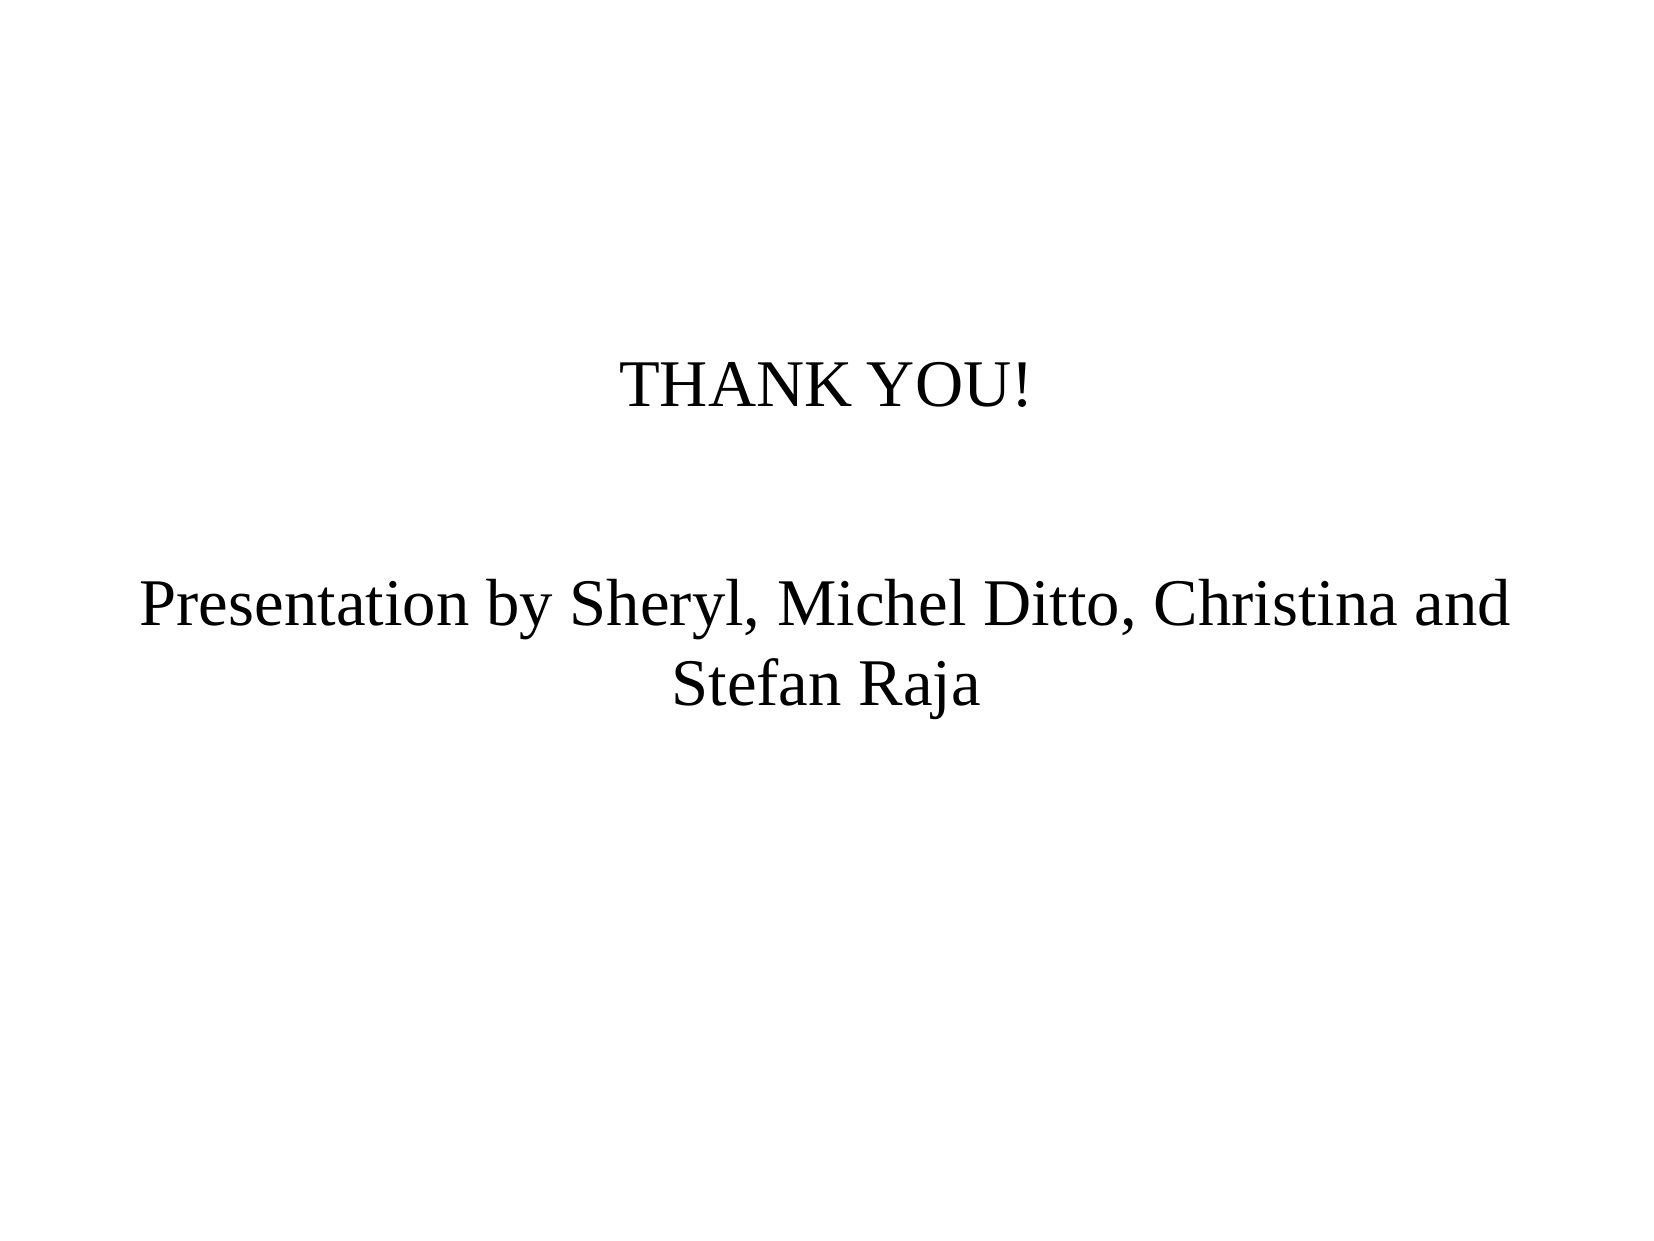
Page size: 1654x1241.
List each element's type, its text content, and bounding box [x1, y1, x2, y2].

subtitle THANK YOU! Presentation by Sheryl, Michel Ditto, Christina and Stefan Raja [82, 49, 1571, 1010]
